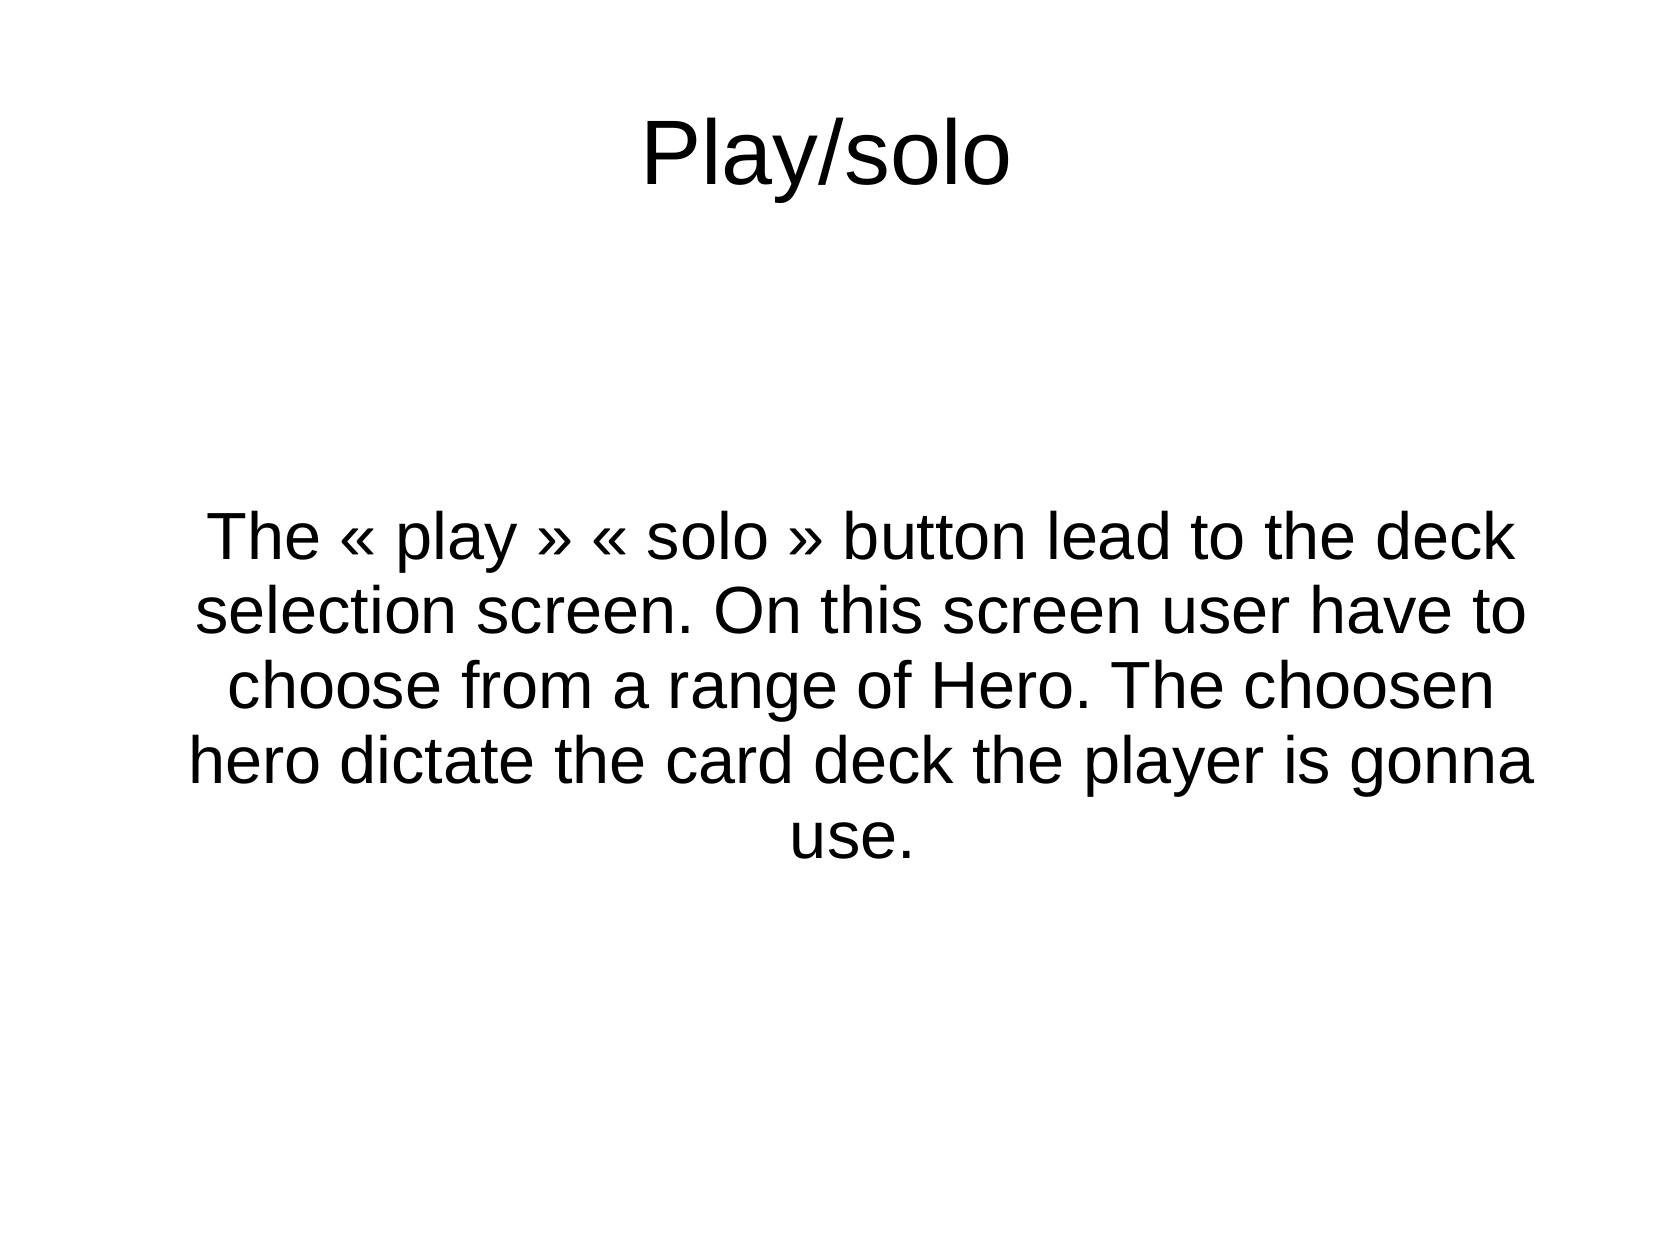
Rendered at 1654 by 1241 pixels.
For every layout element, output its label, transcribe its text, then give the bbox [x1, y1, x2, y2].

title Play/solo [82, 49, 1571, 257]
list The « play » « solo » button lead to the deck selection screen. On this screen user have to choose from a range of Hero. The choosen hero dictate the card deck the player is gonna use. [82, 290, 1571, 1109]
